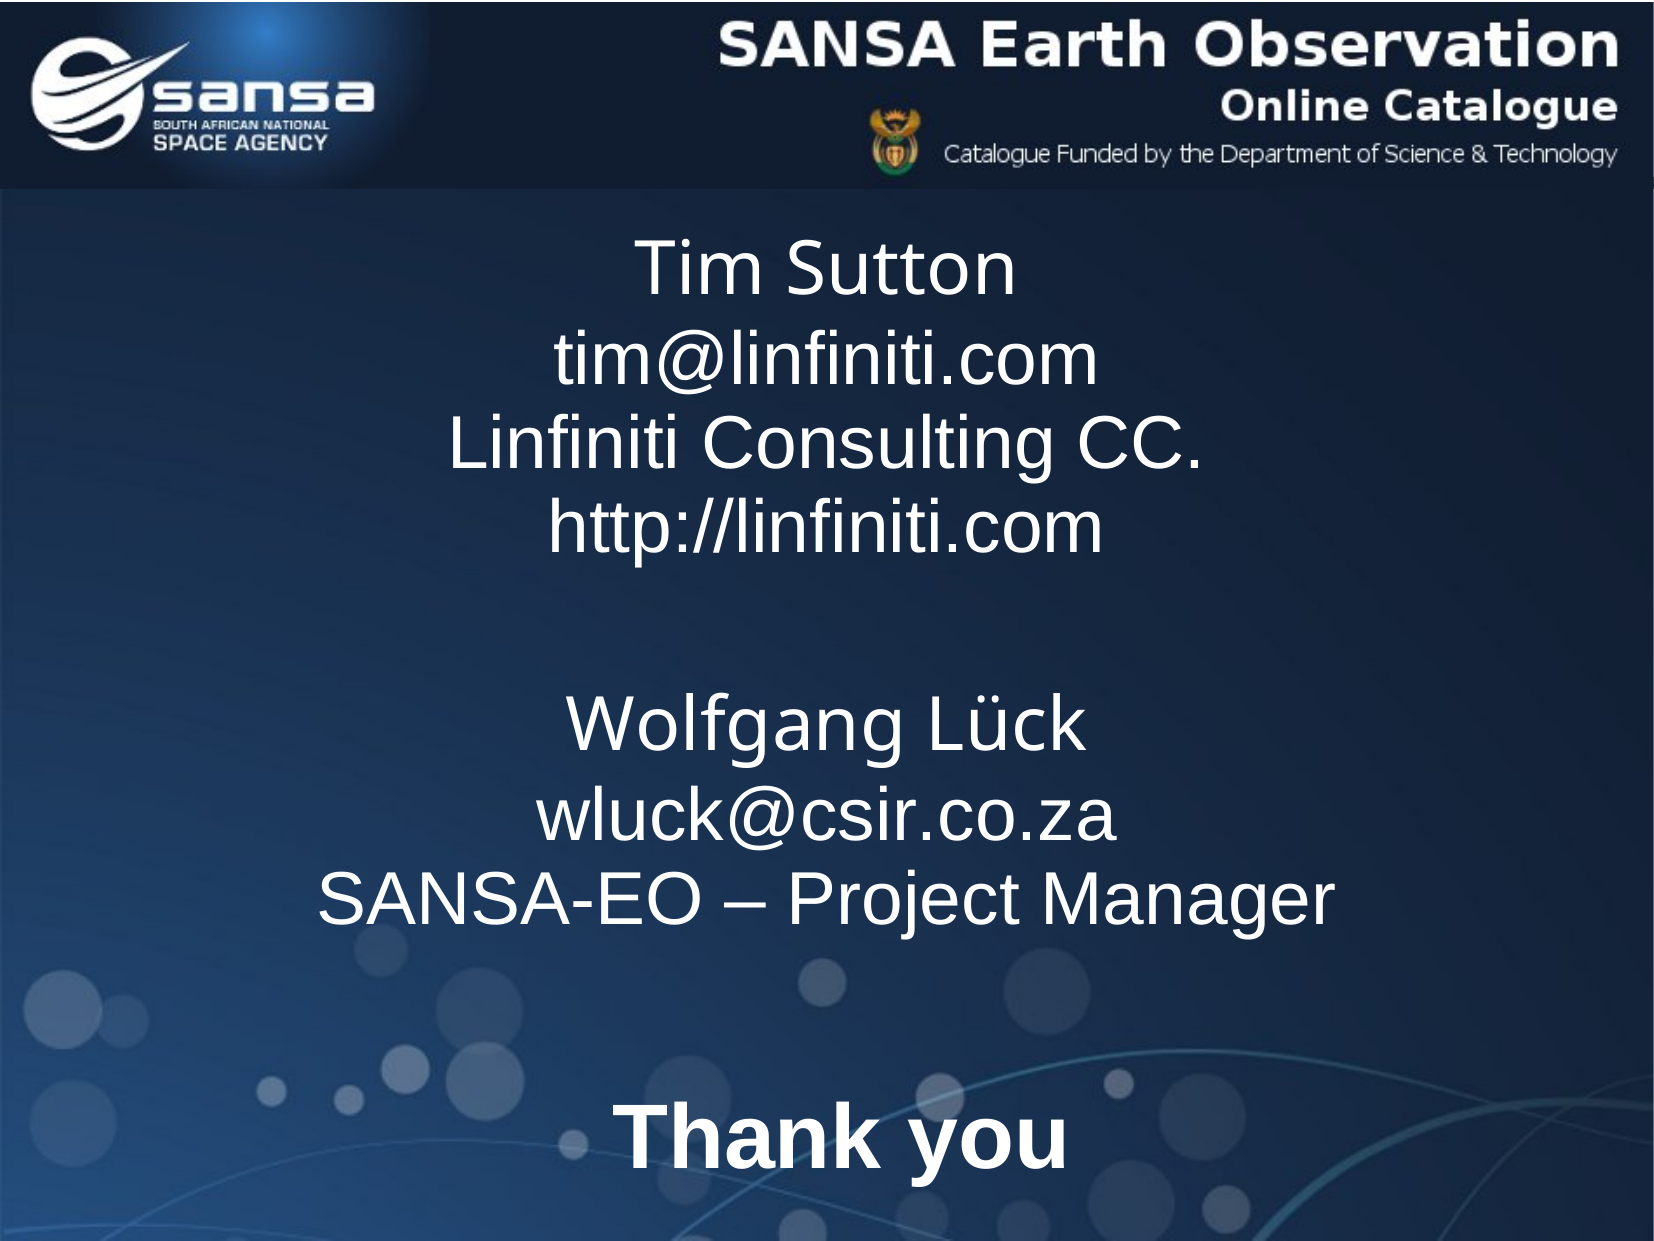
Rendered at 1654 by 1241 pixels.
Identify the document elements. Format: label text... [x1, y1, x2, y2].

picture [0, 2, 1654, 1033]
title Thank you [0, 1033, 1654, 1241]
text_box Tim Sutton tim@linfiniti.com Linfiniti Consulting CC. http://linfiniti.com Wolfgang Lück wluck@csir.co.za SANSA-EO – Project Manager [59, 206, 1595, 959]
